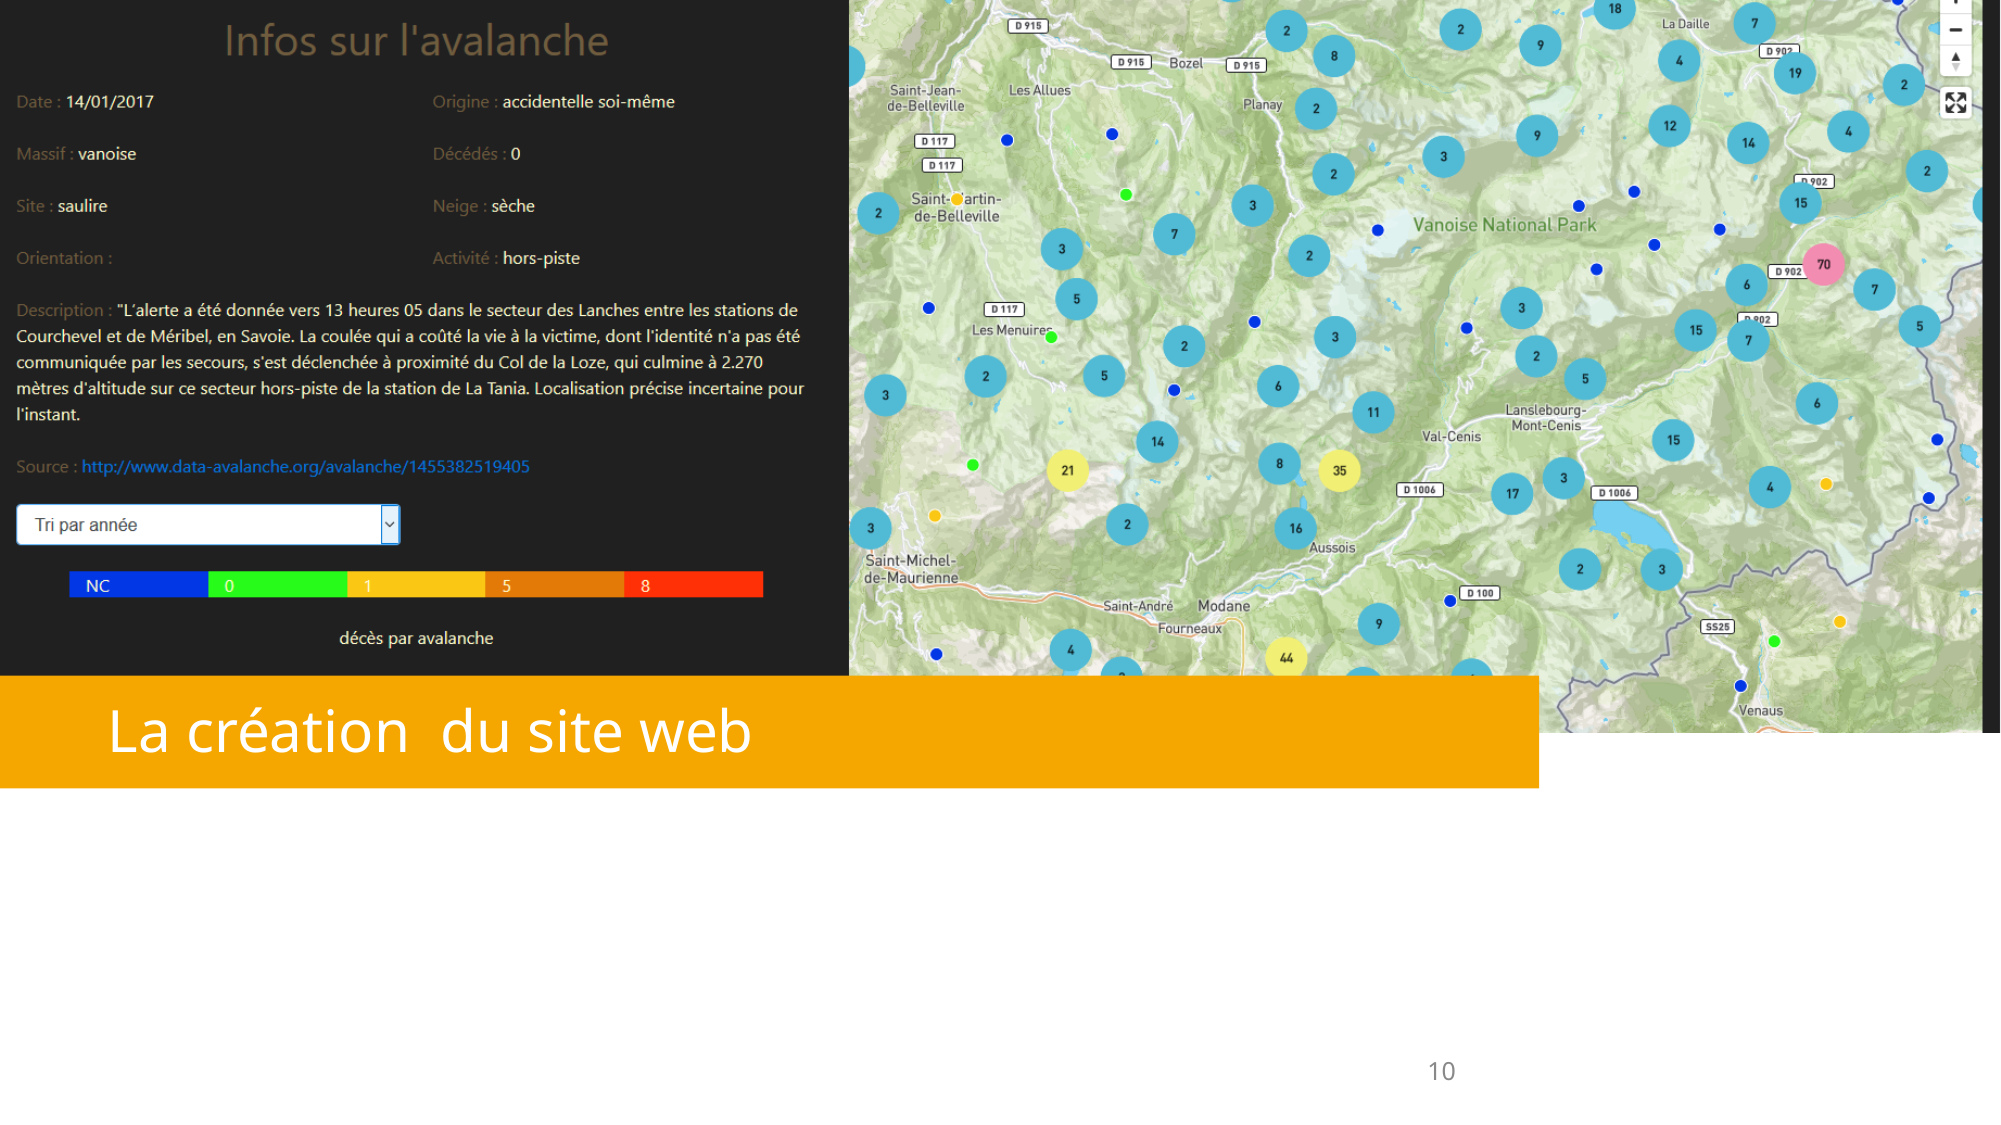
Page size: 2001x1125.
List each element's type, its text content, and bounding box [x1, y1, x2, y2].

picture [0, 0, 2000, 733]
title La création du site web [93, 689, 1497, 778]
text_box [0, 675, 2000, 1125]
